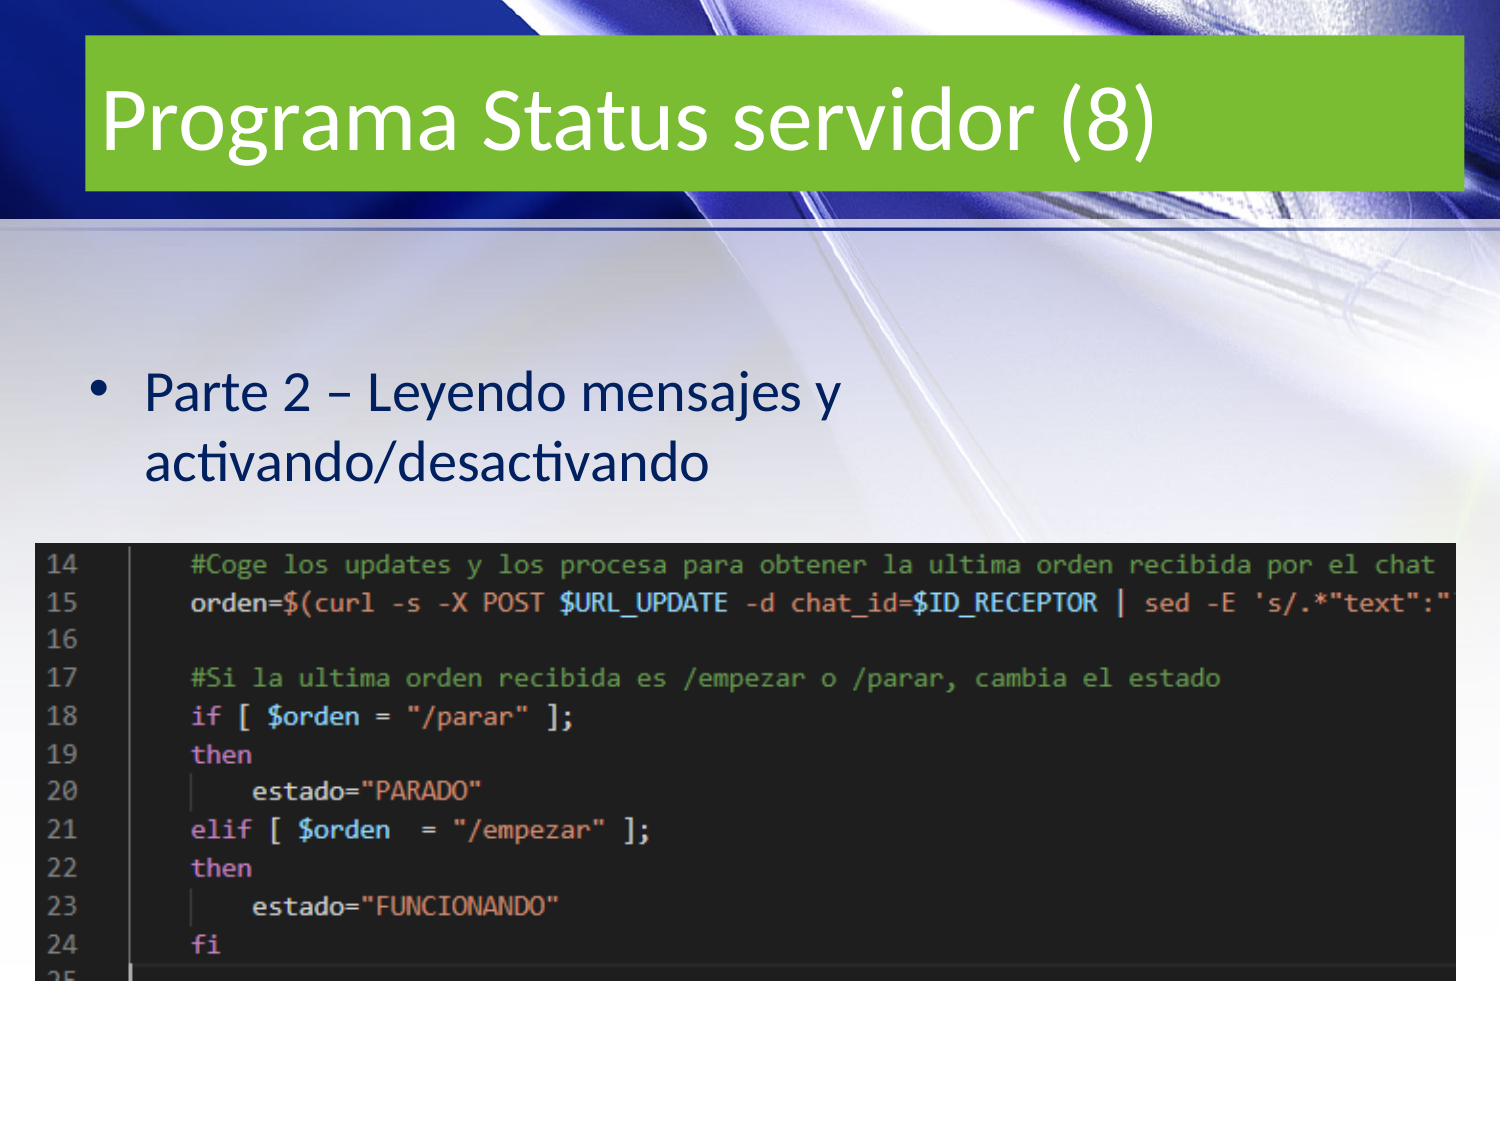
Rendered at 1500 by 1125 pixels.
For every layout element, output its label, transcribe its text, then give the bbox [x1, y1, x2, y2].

picture [0, 0, 1500, 1125]
text_box Parte 2 – Leyendo mensajes y activando/desactivando [73, 981, 1424, 989]
text_box Parte 2 – Leyendo mensajes y activando/desactivando [73, 345, 1424, 543]
text_box Programa Status servidor (8) [85, 35, 1465, 192]
